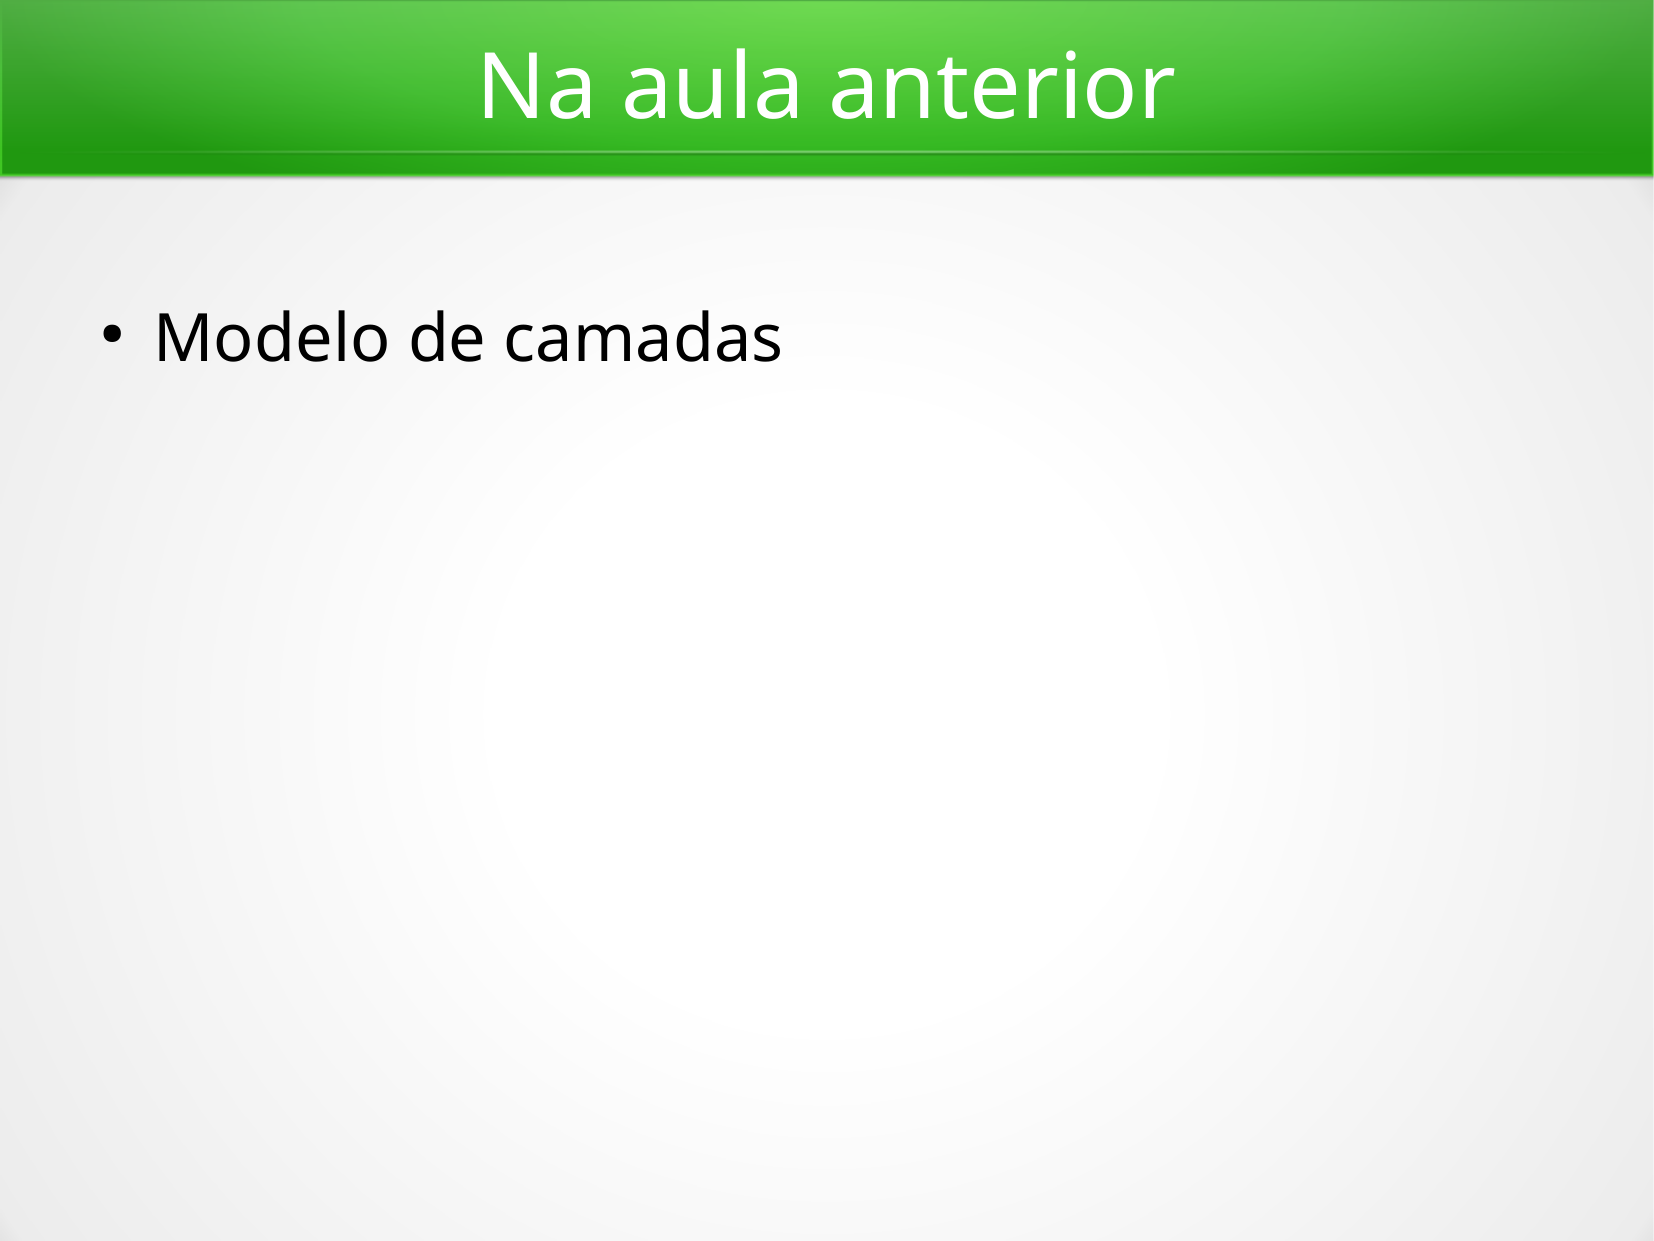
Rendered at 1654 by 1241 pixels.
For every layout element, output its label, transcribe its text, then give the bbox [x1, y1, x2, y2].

list Modelo de camadas [82, 290, 1571, 1010]
title Na aula anterior [82, 11, 1571, 154]
picture [0, 0, 1654, 1241]
